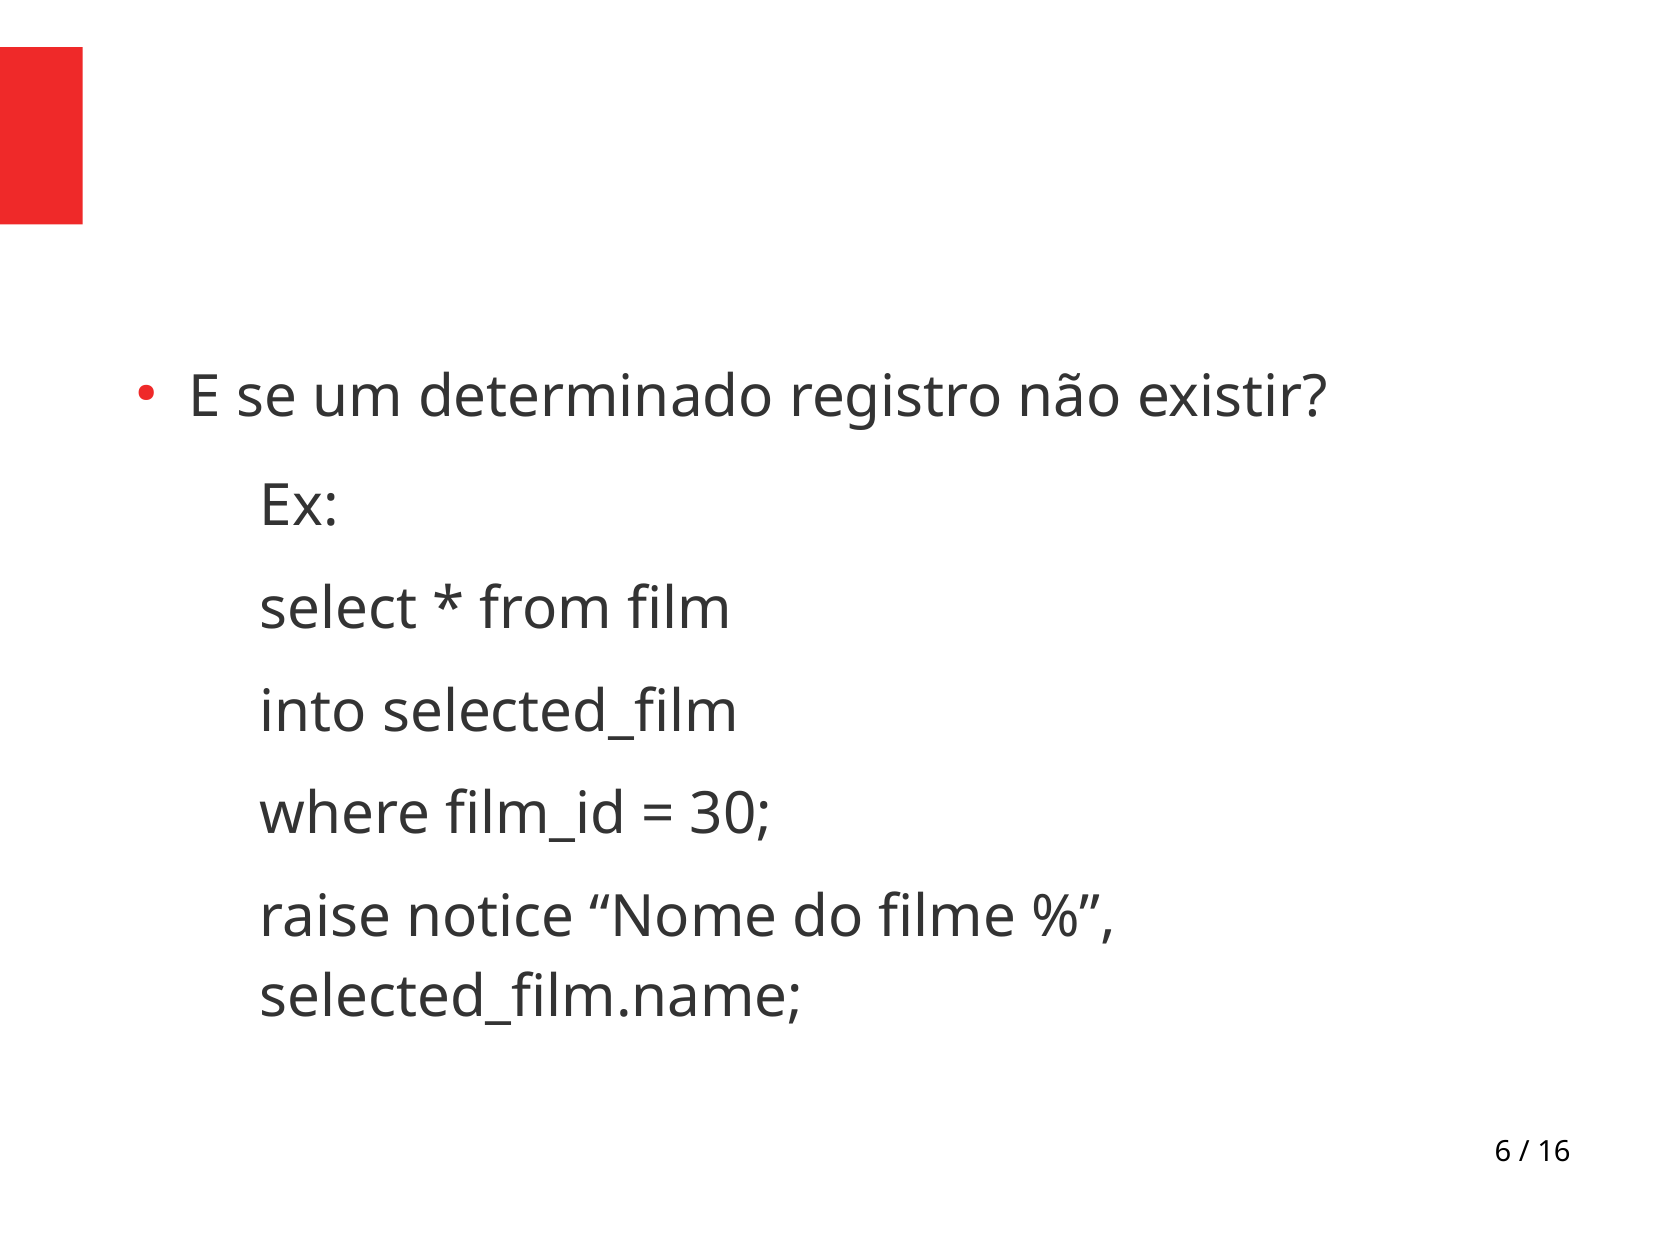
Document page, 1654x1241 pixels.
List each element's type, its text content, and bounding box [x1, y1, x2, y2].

list E se um determinado registro não existir? Ex: select * from film into selected_film where film_id = 30; raise notice “Nome do filme %”, selected_film.name; [118, 354, 1536, 1074]
